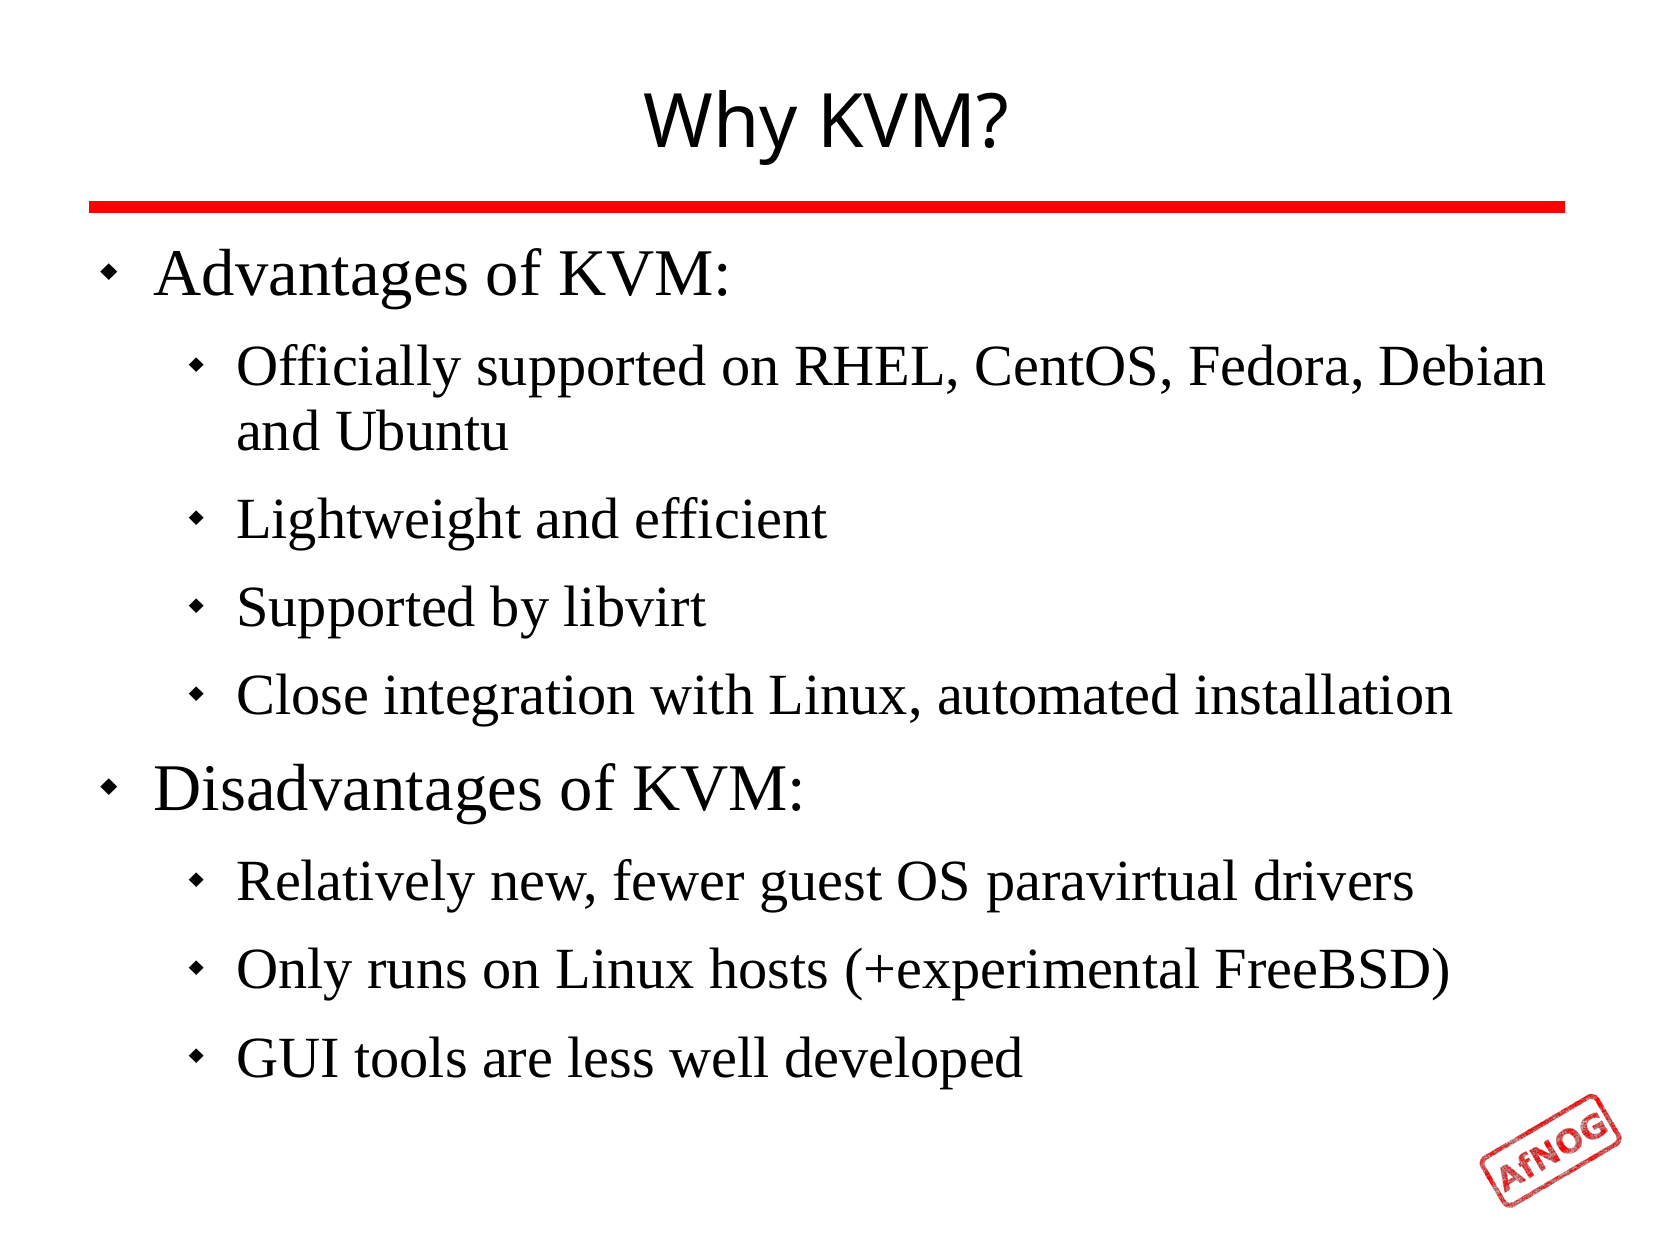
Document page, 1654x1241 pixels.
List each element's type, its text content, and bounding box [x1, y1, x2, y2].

title Why KVM? [82, 29, 1571, 207]
picture [1476, 1090, 1625, 1211]
list Advantages of KVM: Officially supported on RHEL, CentOS, Fedora, Debian and Ubuntu Lightweight and efficient Supported by libvirt Close integration with Linux, automated installation Disadvantages of KVM: Relatively new, fewer guest OS paravirtual drivers Only runs on Linux hosts (+experimental FreeBSD) GUI tools are less well developed [82, 236, 1571, 1090]
